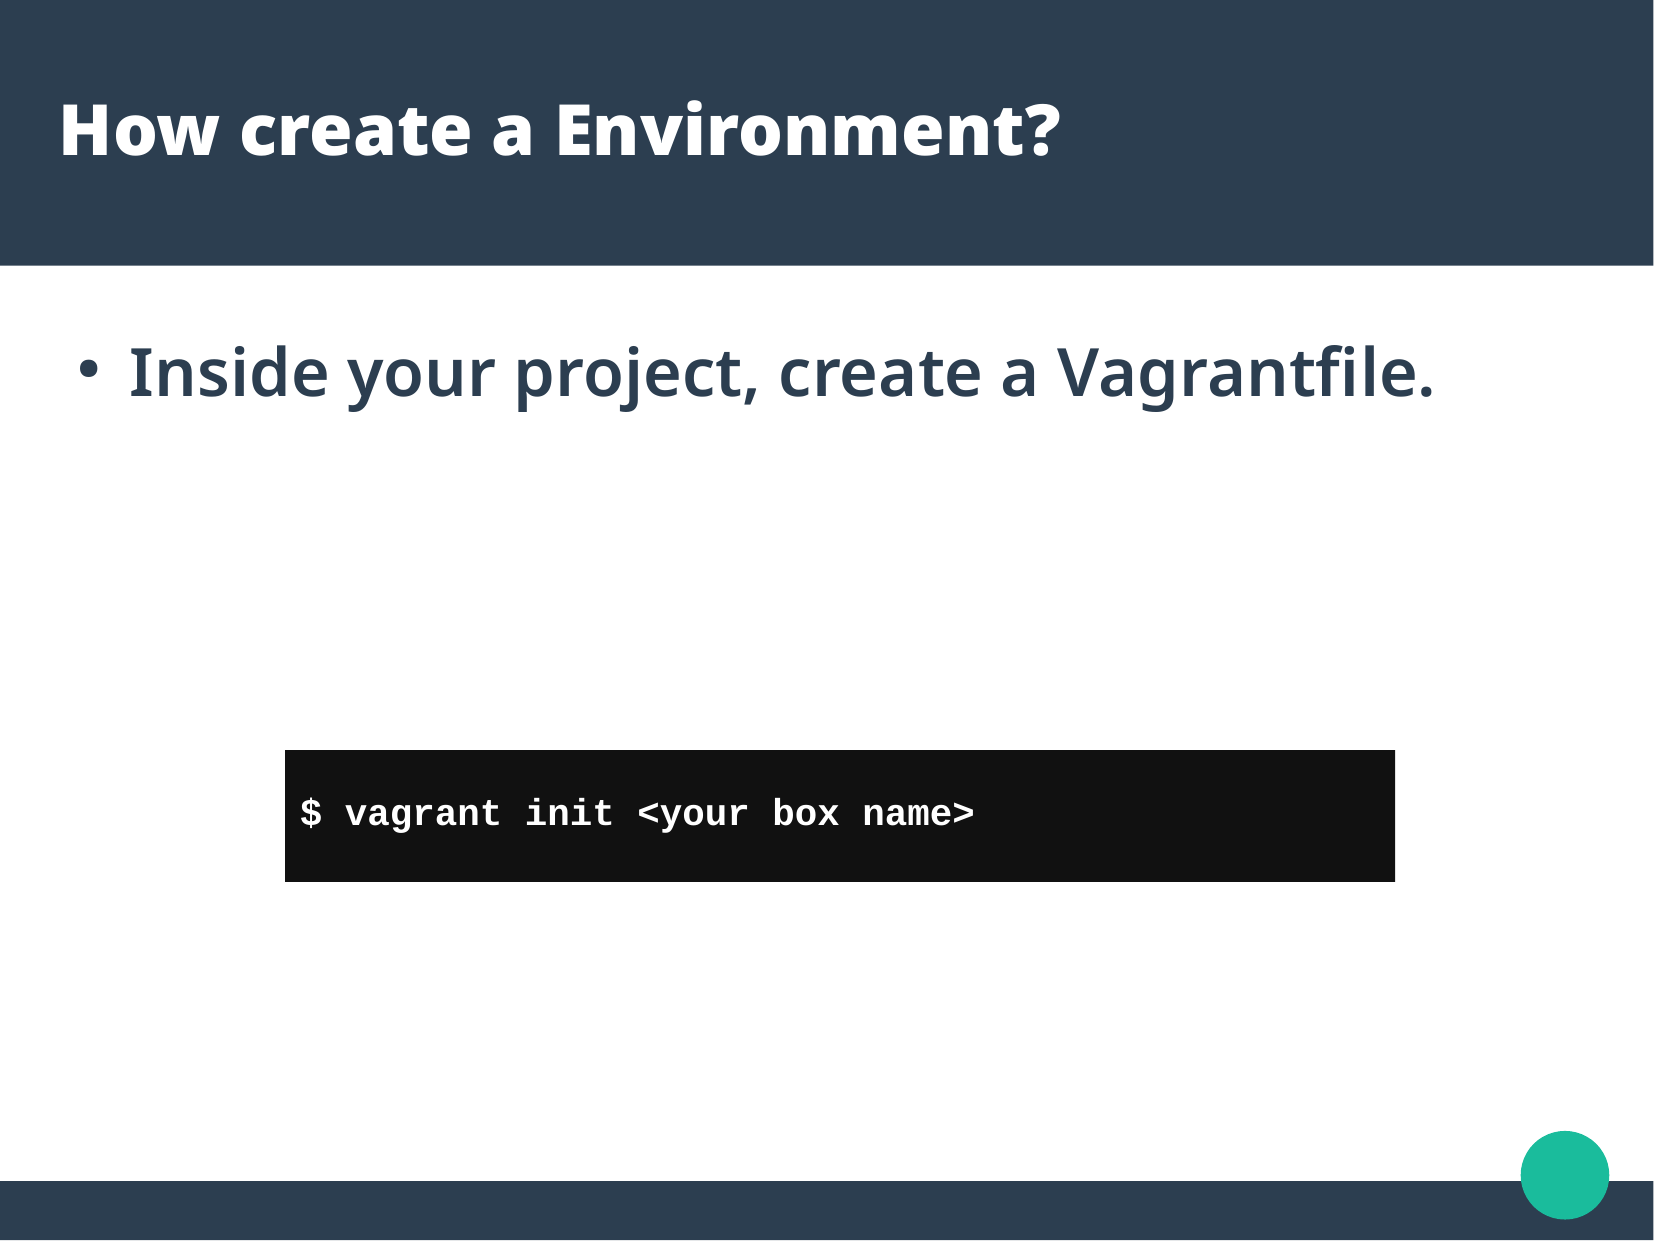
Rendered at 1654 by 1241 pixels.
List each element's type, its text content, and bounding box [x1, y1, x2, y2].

title How create a Environment? [59, 49, 1595, 207]
list Inside your project, create a Vagrantfile. [59, 324, 1595, 1152]
text_box $ vagrant init <your box name> [285, 750, 1396, 882]
